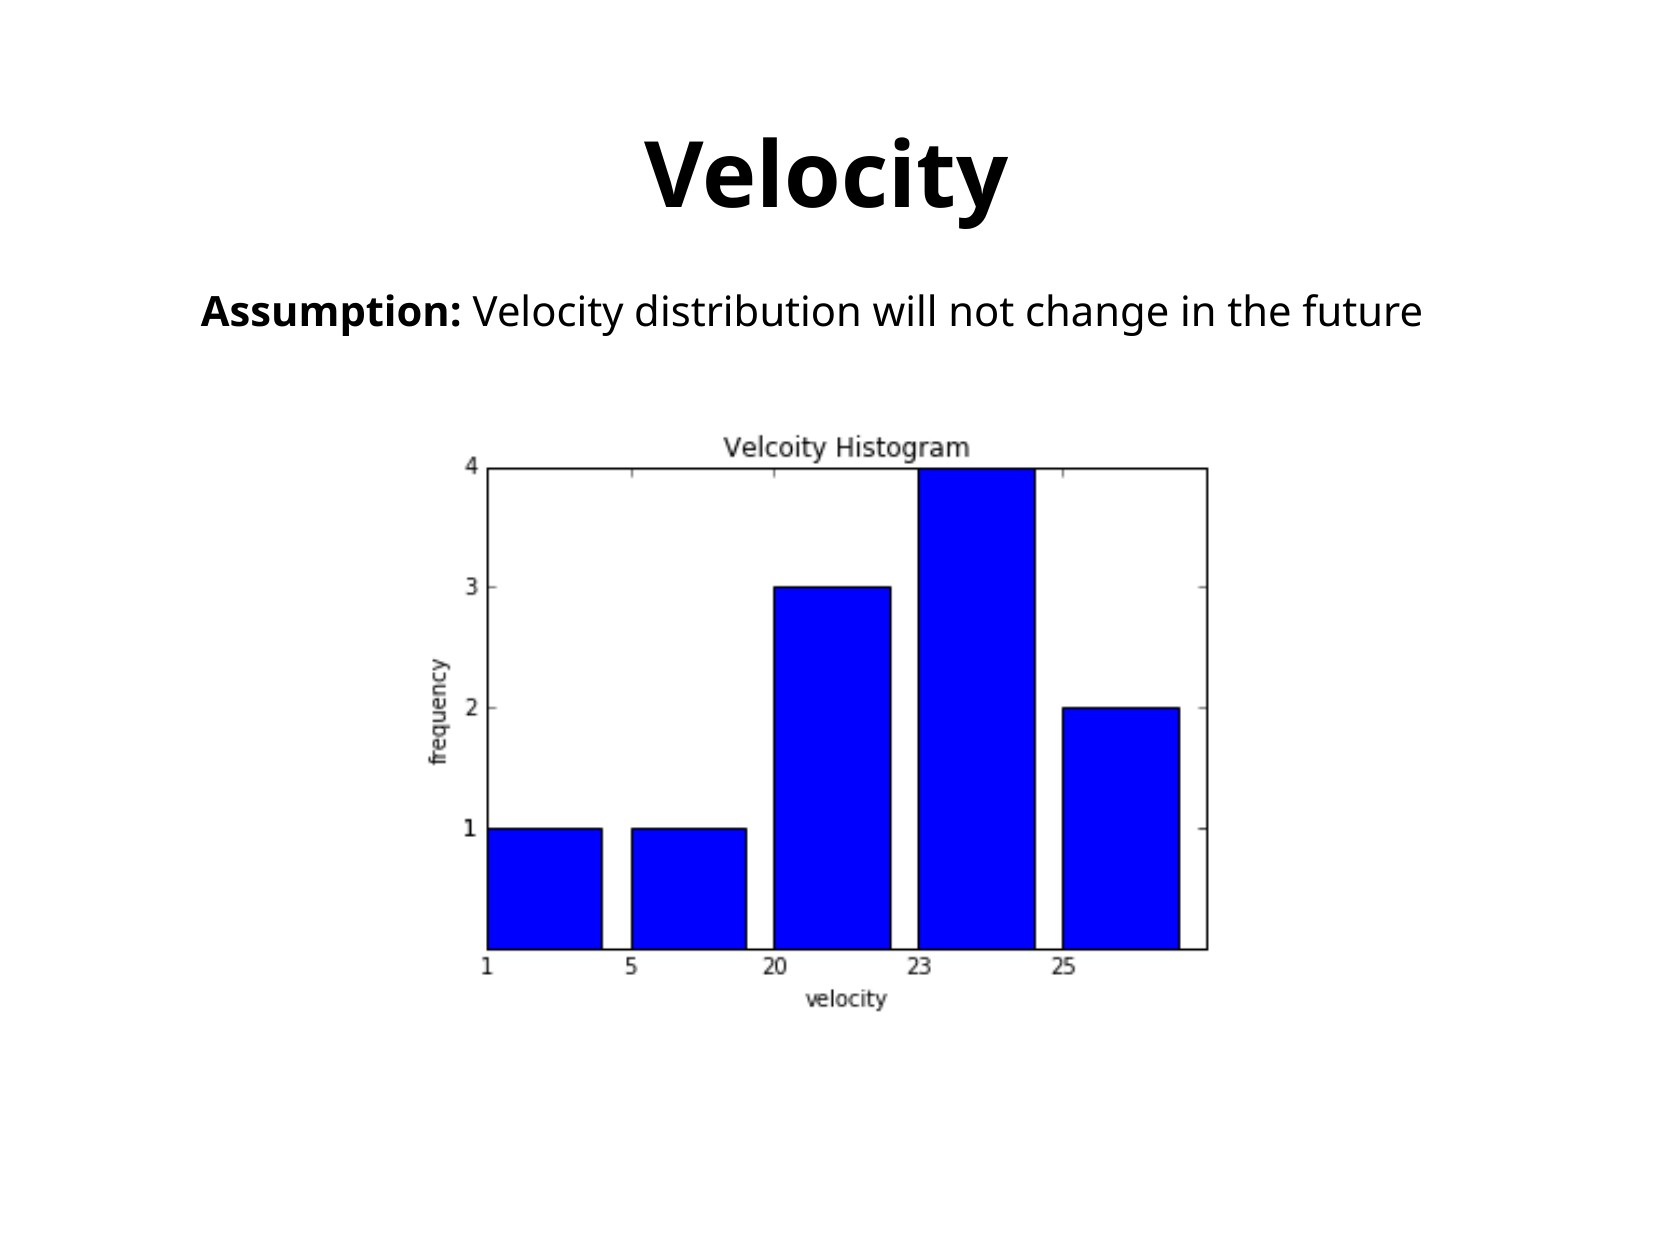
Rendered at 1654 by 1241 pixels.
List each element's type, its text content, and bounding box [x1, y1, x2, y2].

title Velocity [224, 37, 1430, 236]
picture [401, 425, 1252, 1031]
text_box Assumption: Velocity distribution will not change in the future [200, 236, 1512, 384]
